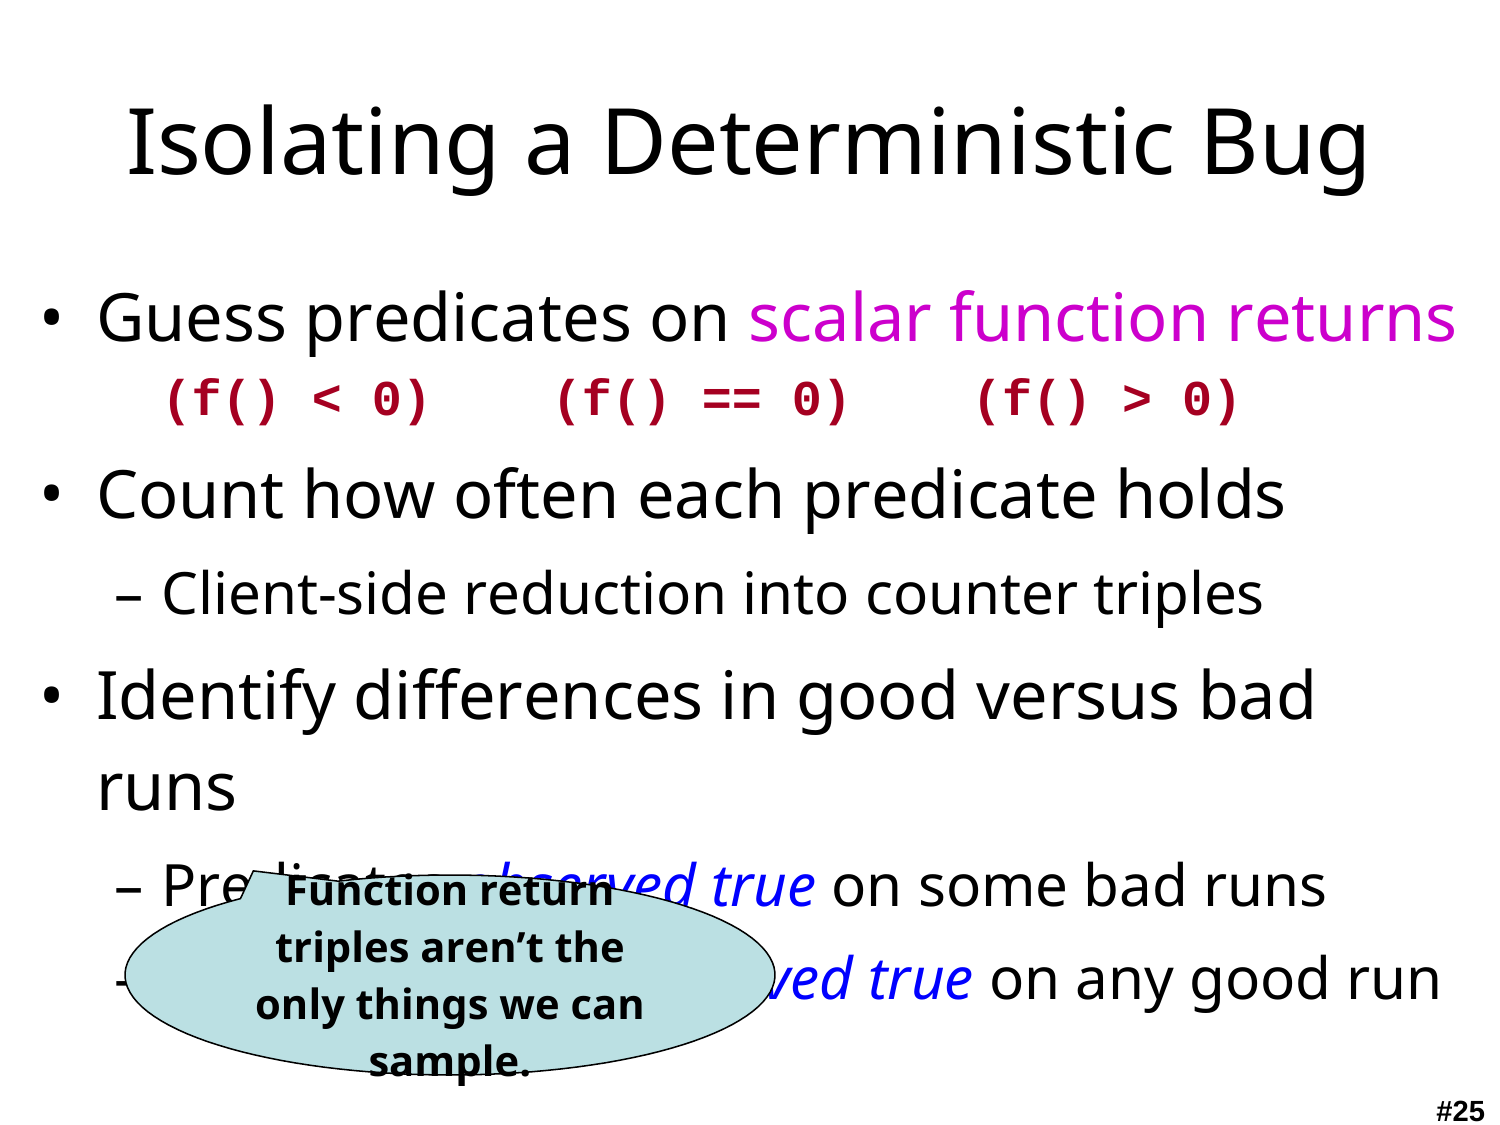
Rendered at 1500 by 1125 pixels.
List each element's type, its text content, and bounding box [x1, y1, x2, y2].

text_box Function return triples aren’t the only things we can sample. [125, 870, 775, 1075]
title Isolating a Deterministic Bug [24, 45, 1476, 233]
list Guess predicates on scalar function returns (f() < 0) (f() == 0) (f() > 0) Count how often each predicate holds Client-side reduction into counter triples Identify differences in good versus bad runs Predicates observed true on some bad runs Predicates never observed true on any good run [24, 262, 1476, 1101]
